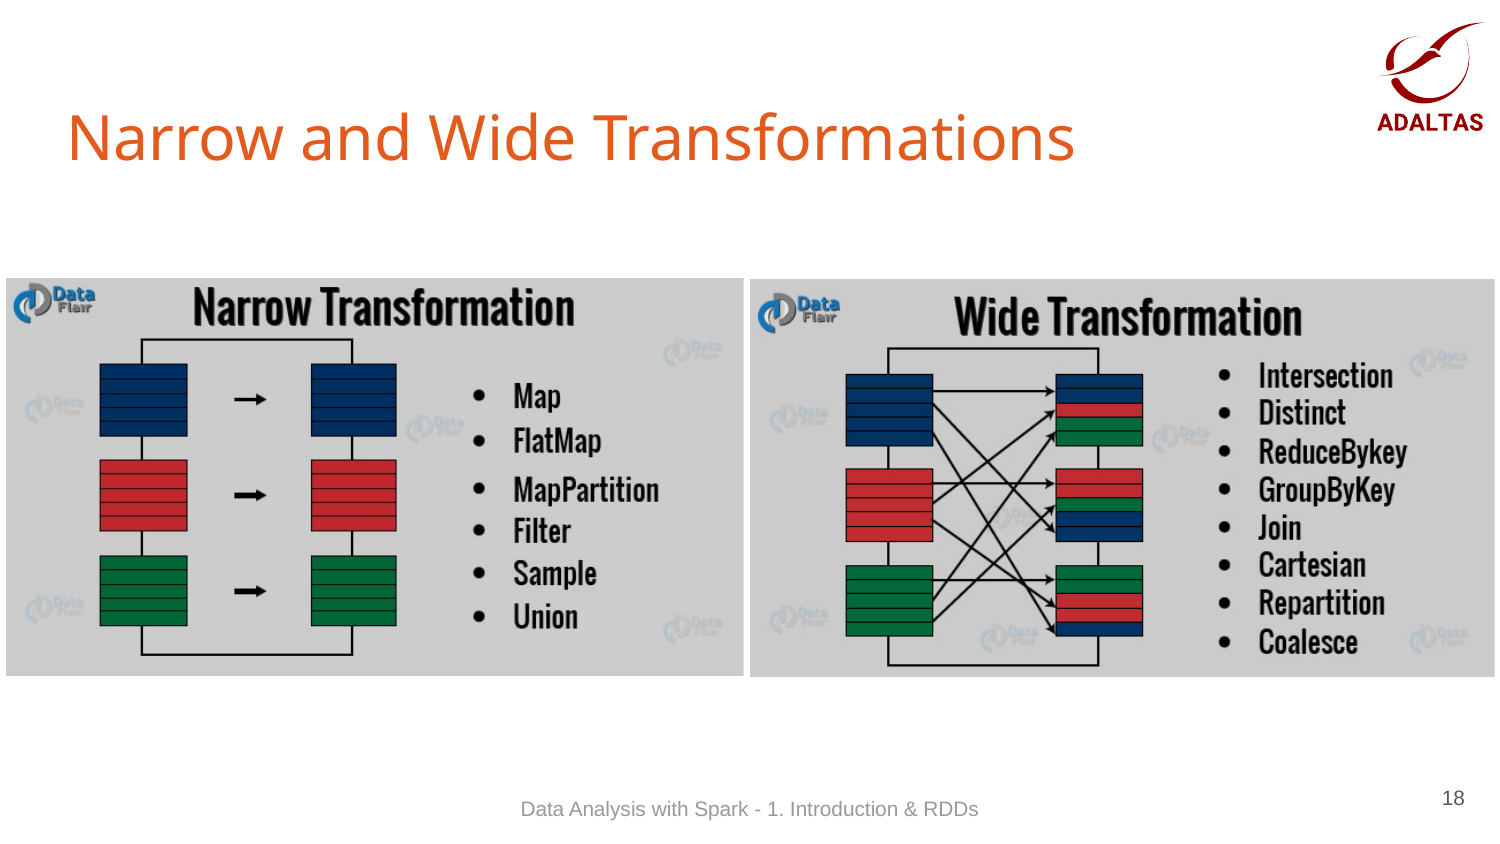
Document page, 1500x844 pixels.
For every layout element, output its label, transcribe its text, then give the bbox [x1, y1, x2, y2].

text_box Data Analysis with Spark - 1. Introduction & RDDs [480, 781, 1020, 830]
slide_number <number> [1389, 764, 1480, 830]
picture [6, 278, 744, 676]
picture [750, 279, 1495, 678]
title Narrow and Wide Transformations [51, 71, 1184, 166]
